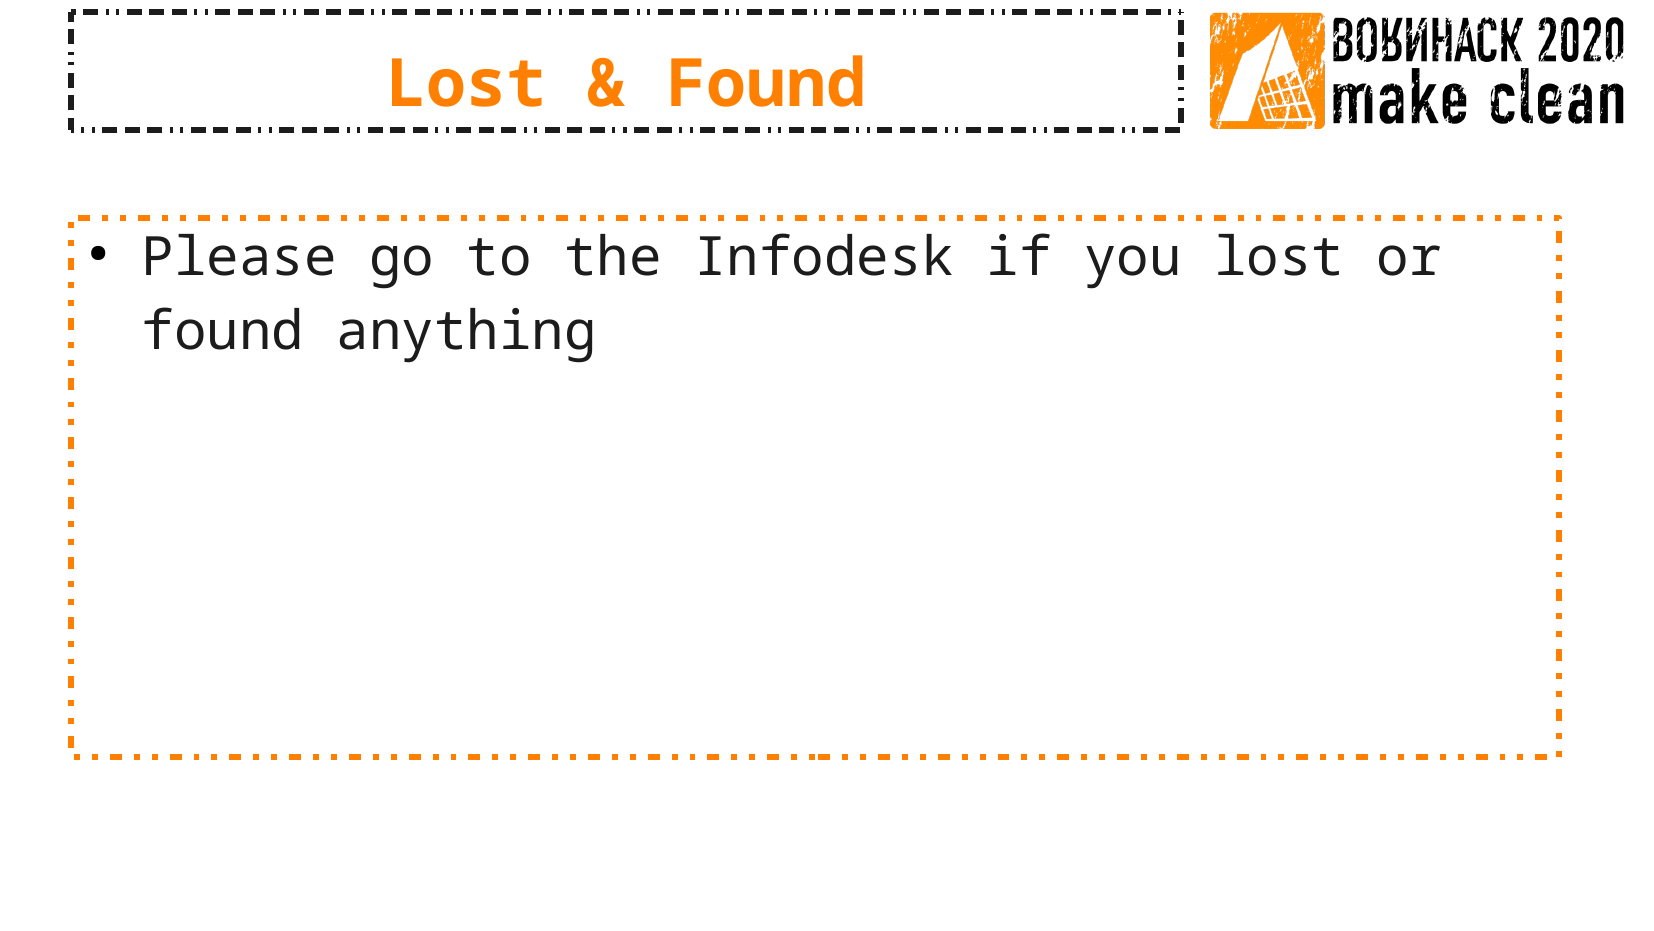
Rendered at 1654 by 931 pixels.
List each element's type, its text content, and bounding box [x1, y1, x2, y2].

subtitle Please go to the Infodesk if you lost or found anything [70, 217, 1560, 758]
title Lost & Found [70, 11, 1182, 130]
picture [1210, 11, 1654, 130]
